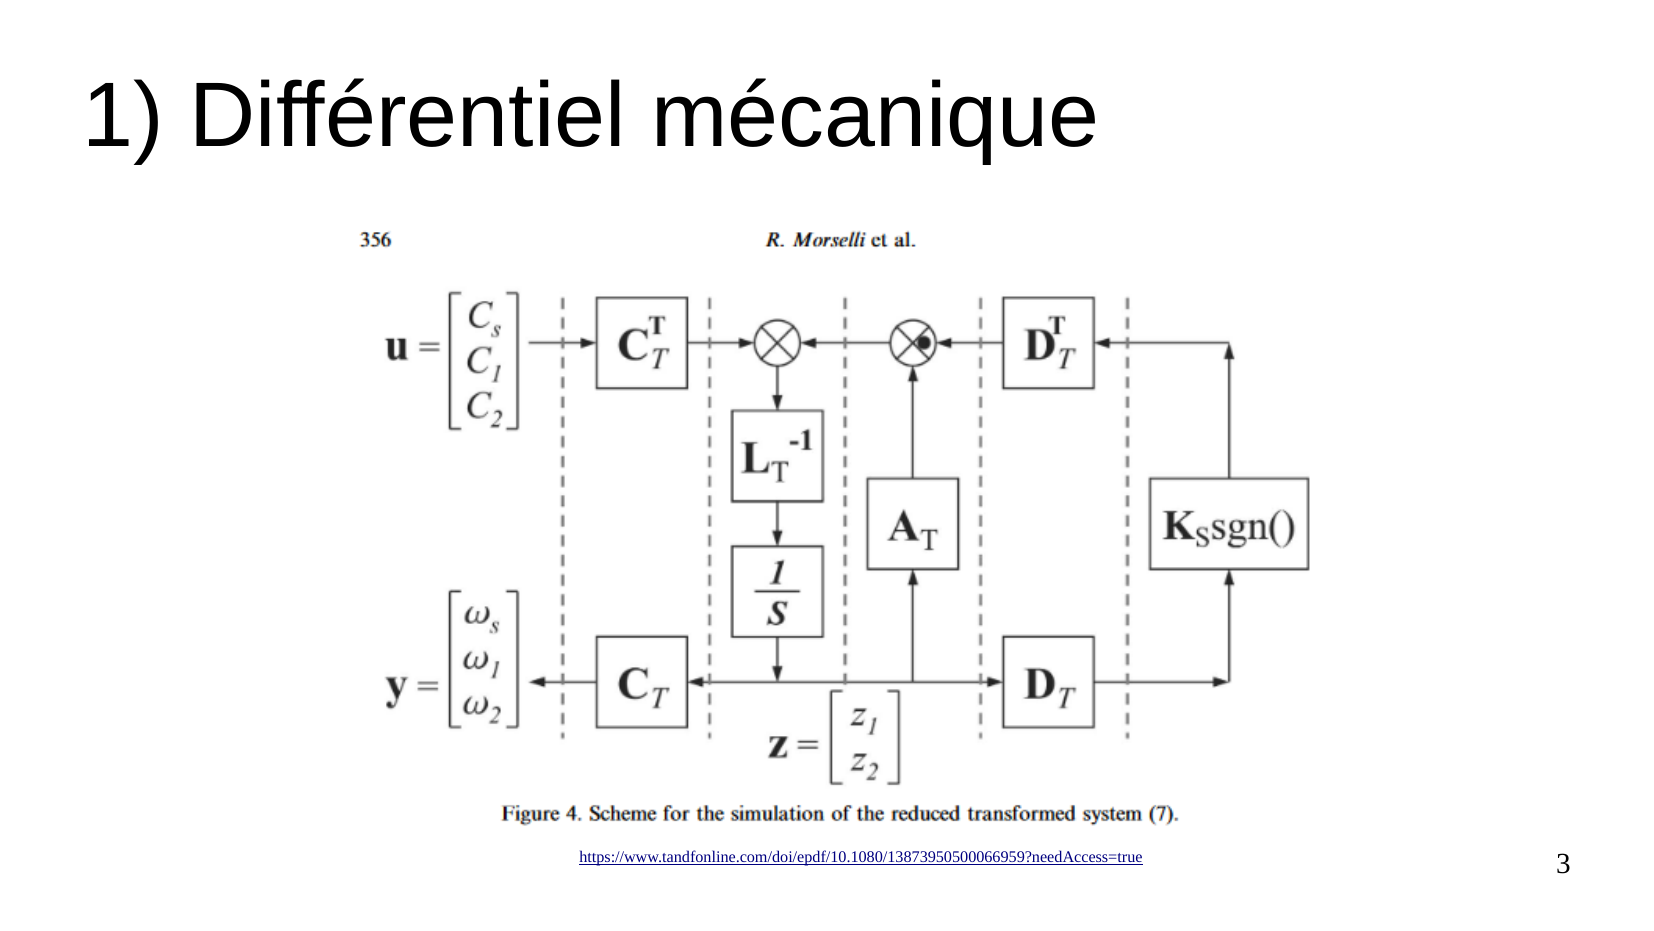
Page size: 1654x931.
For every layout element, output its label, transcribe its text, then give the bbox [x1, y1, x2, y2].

title 1) Différentiel mécanique [82, 37, 1571, 193]
chart [501, 771, 1152, 886]
picture [324, 217, 1330, 854]
